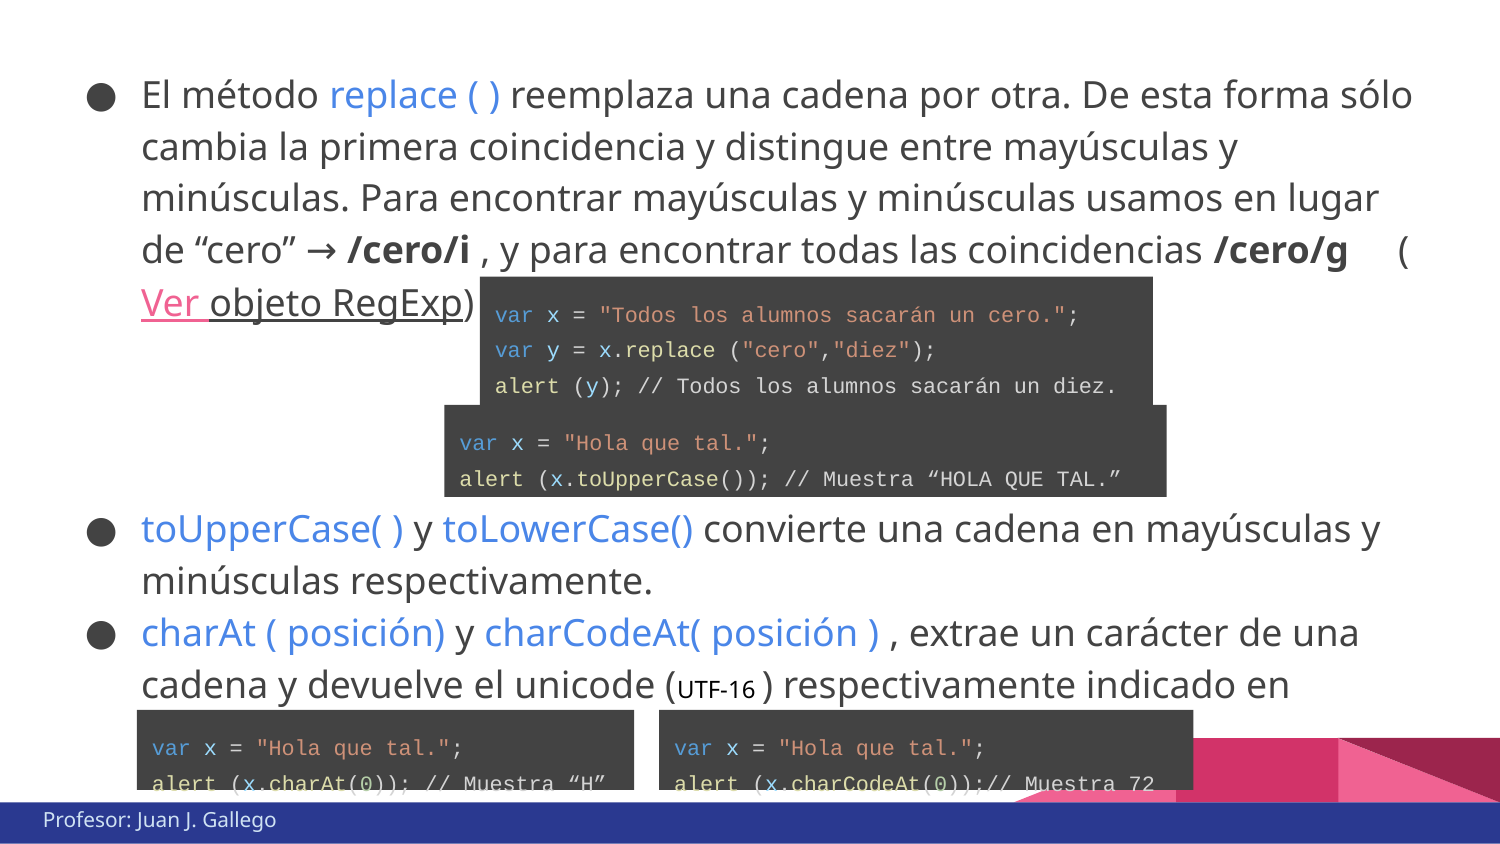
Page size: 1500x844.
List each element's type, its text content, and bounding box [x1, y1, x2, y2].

text_box var x = "Hola que tal."; alert (x.charAt(0)); // Muestra “H” [136, 709, 635, 790]
list El método replace ( ) reemplaza una cadena por otra. De esta forma sólo cambia la primera coincidencia y distingue entre mayúsculas y minúsculas. Para encontrar mayúsculas y minúsculas usamos en lugar de “cero” → /cero/i , y para encontrar todas las coincidencias /cero/g (Ver objeto RegExp) toUpperCase( ) y toLowerCase() convierte una cadena en mayúsculas y minúsculas respectivamente. charAt ( posición) y charCodeAt( posición ) , extrae un carácter de una cadena y devuelve el unicode (UTF-16 ) respectivamente indicado en “posición”. [51, 49, 1449, 750]
text_box var x = "Hola que tal."; alert (x.toUpperCase()); // Muestra “HOLA QUE TAL.” [444, 404, 1167, 497]
text_box var x = "Todos los alumnos sacarán un cero."; var y = x.replace ("cero","diez"); alert (y); // Todos los alumnos sacarán un diez. [479, 276, 1153, 404]
text_box var x = "Hola que tal."; alert (x.charCodeAt(0));// Muestra 72 [659, 709, 1194, 790]
